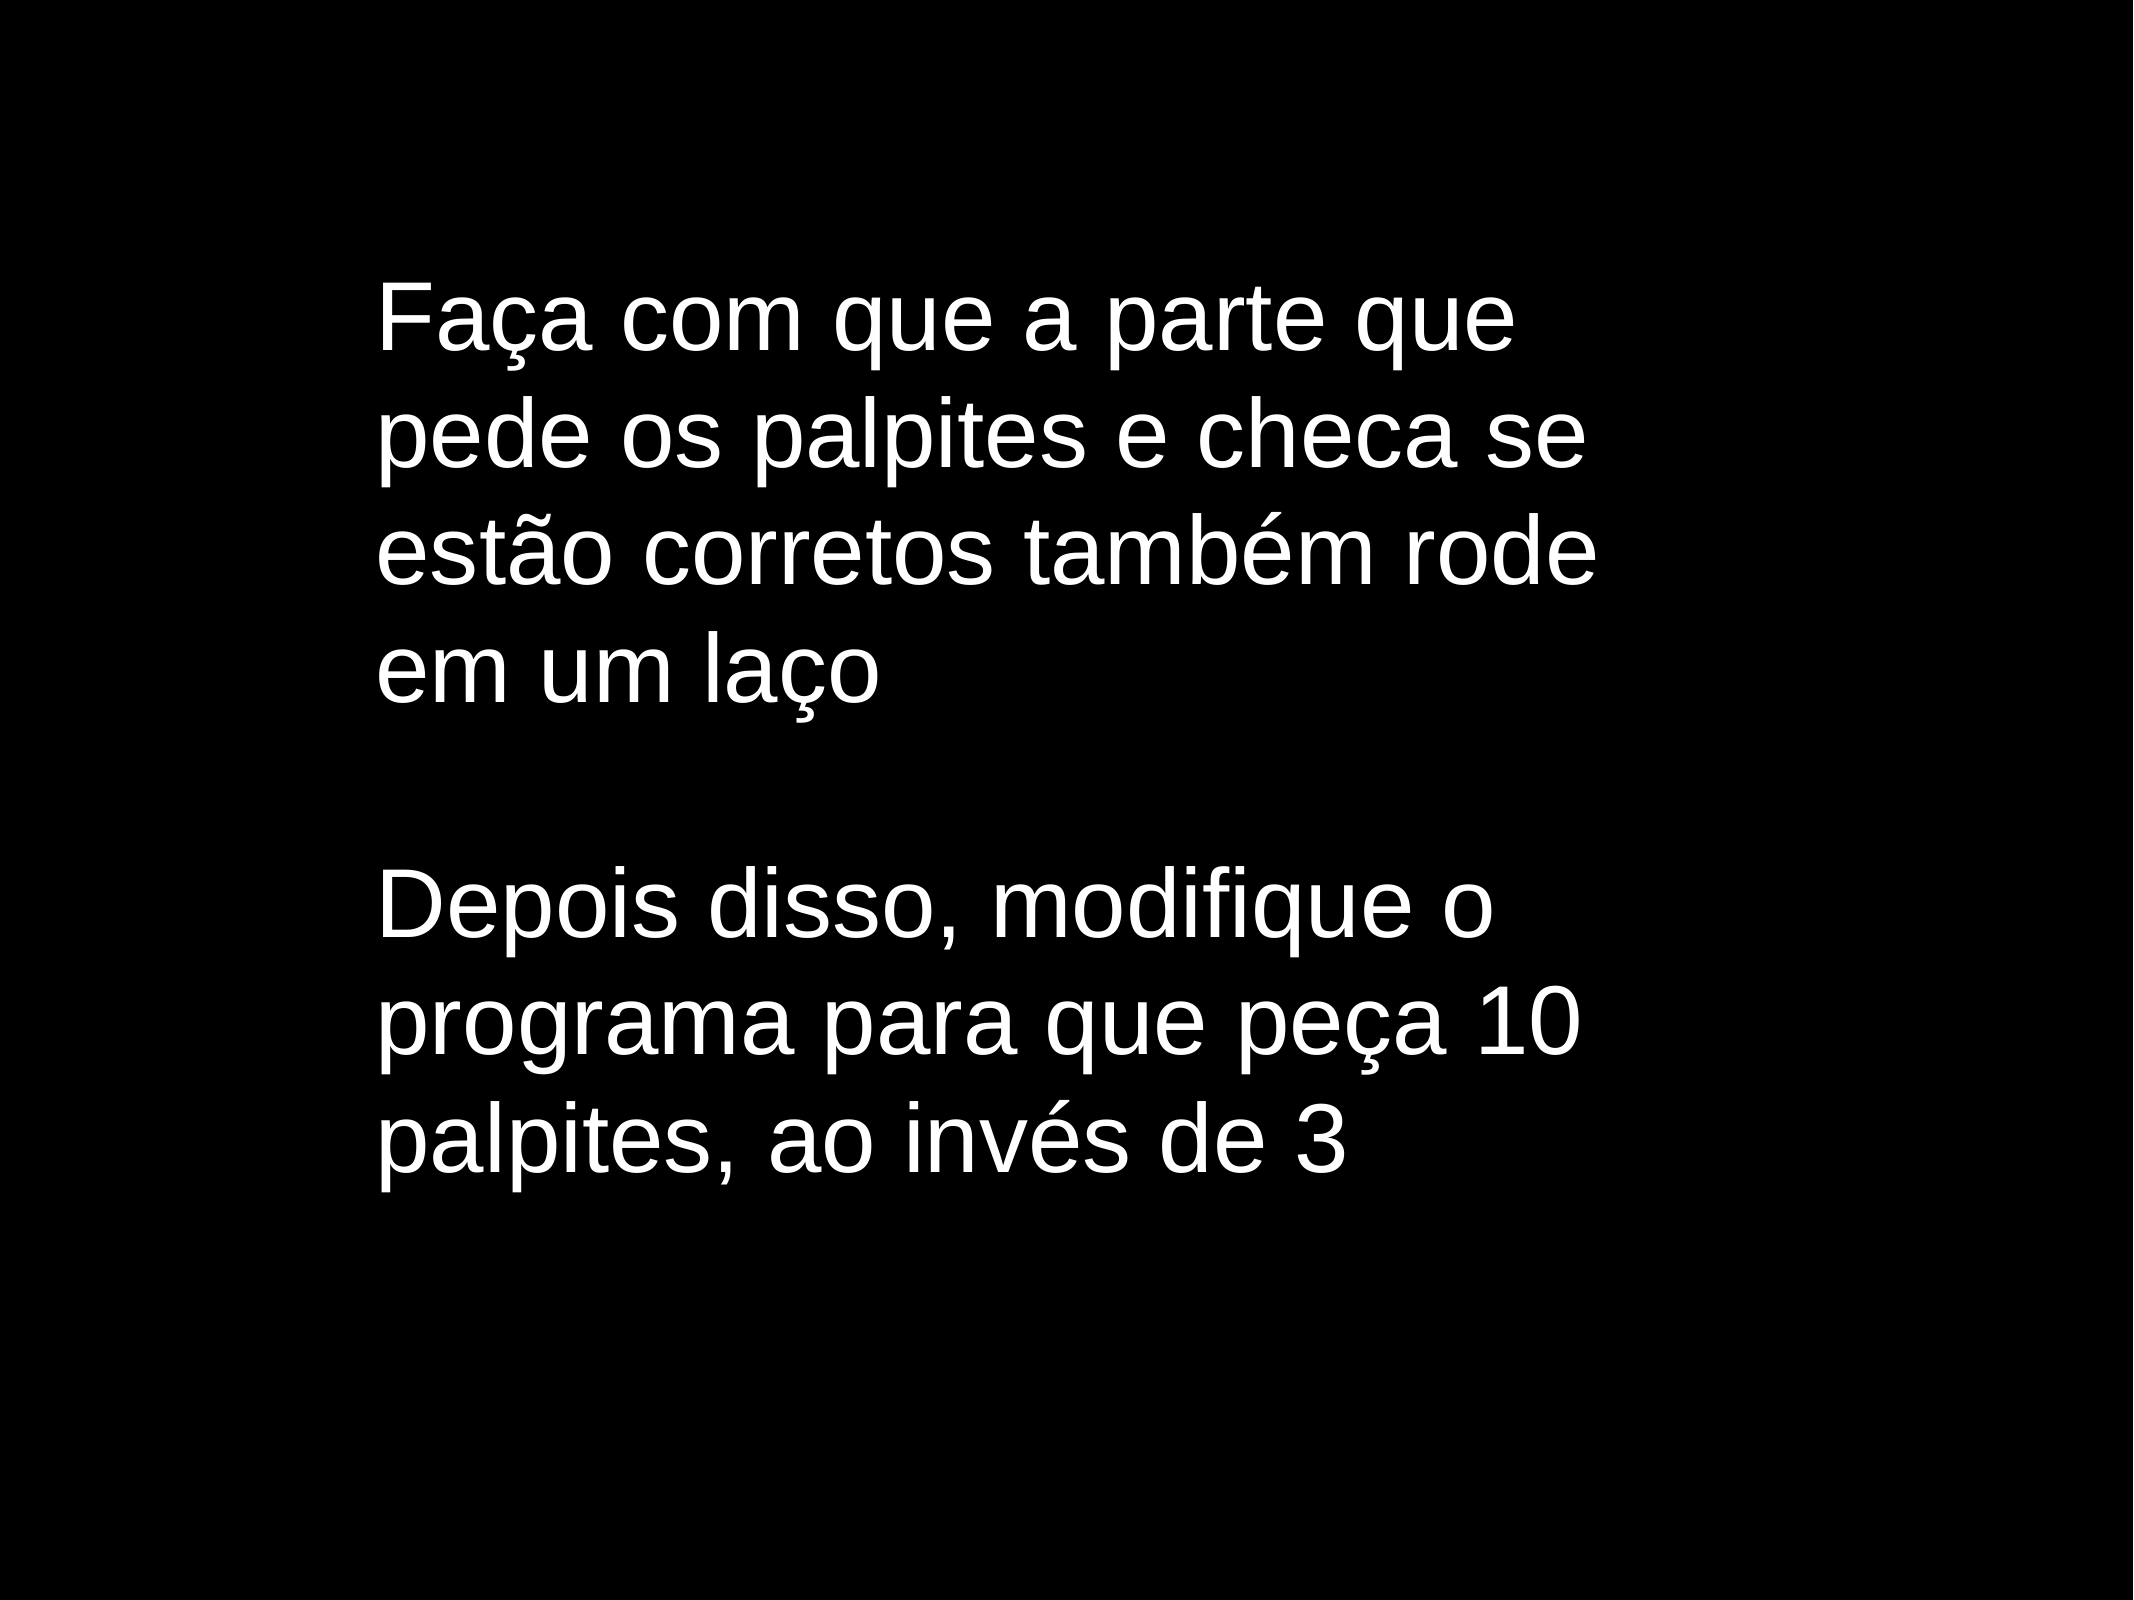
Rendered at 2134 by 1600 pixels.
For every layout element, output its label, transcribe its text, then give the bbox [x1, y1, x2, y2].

title Faça com que a parte que pede os palpites e checa se estão corretos também rode em um laço Depois disso, modifique o programa para que peça 10 palpites, ao invés de 3 [375, 252, 1758, 1348]
